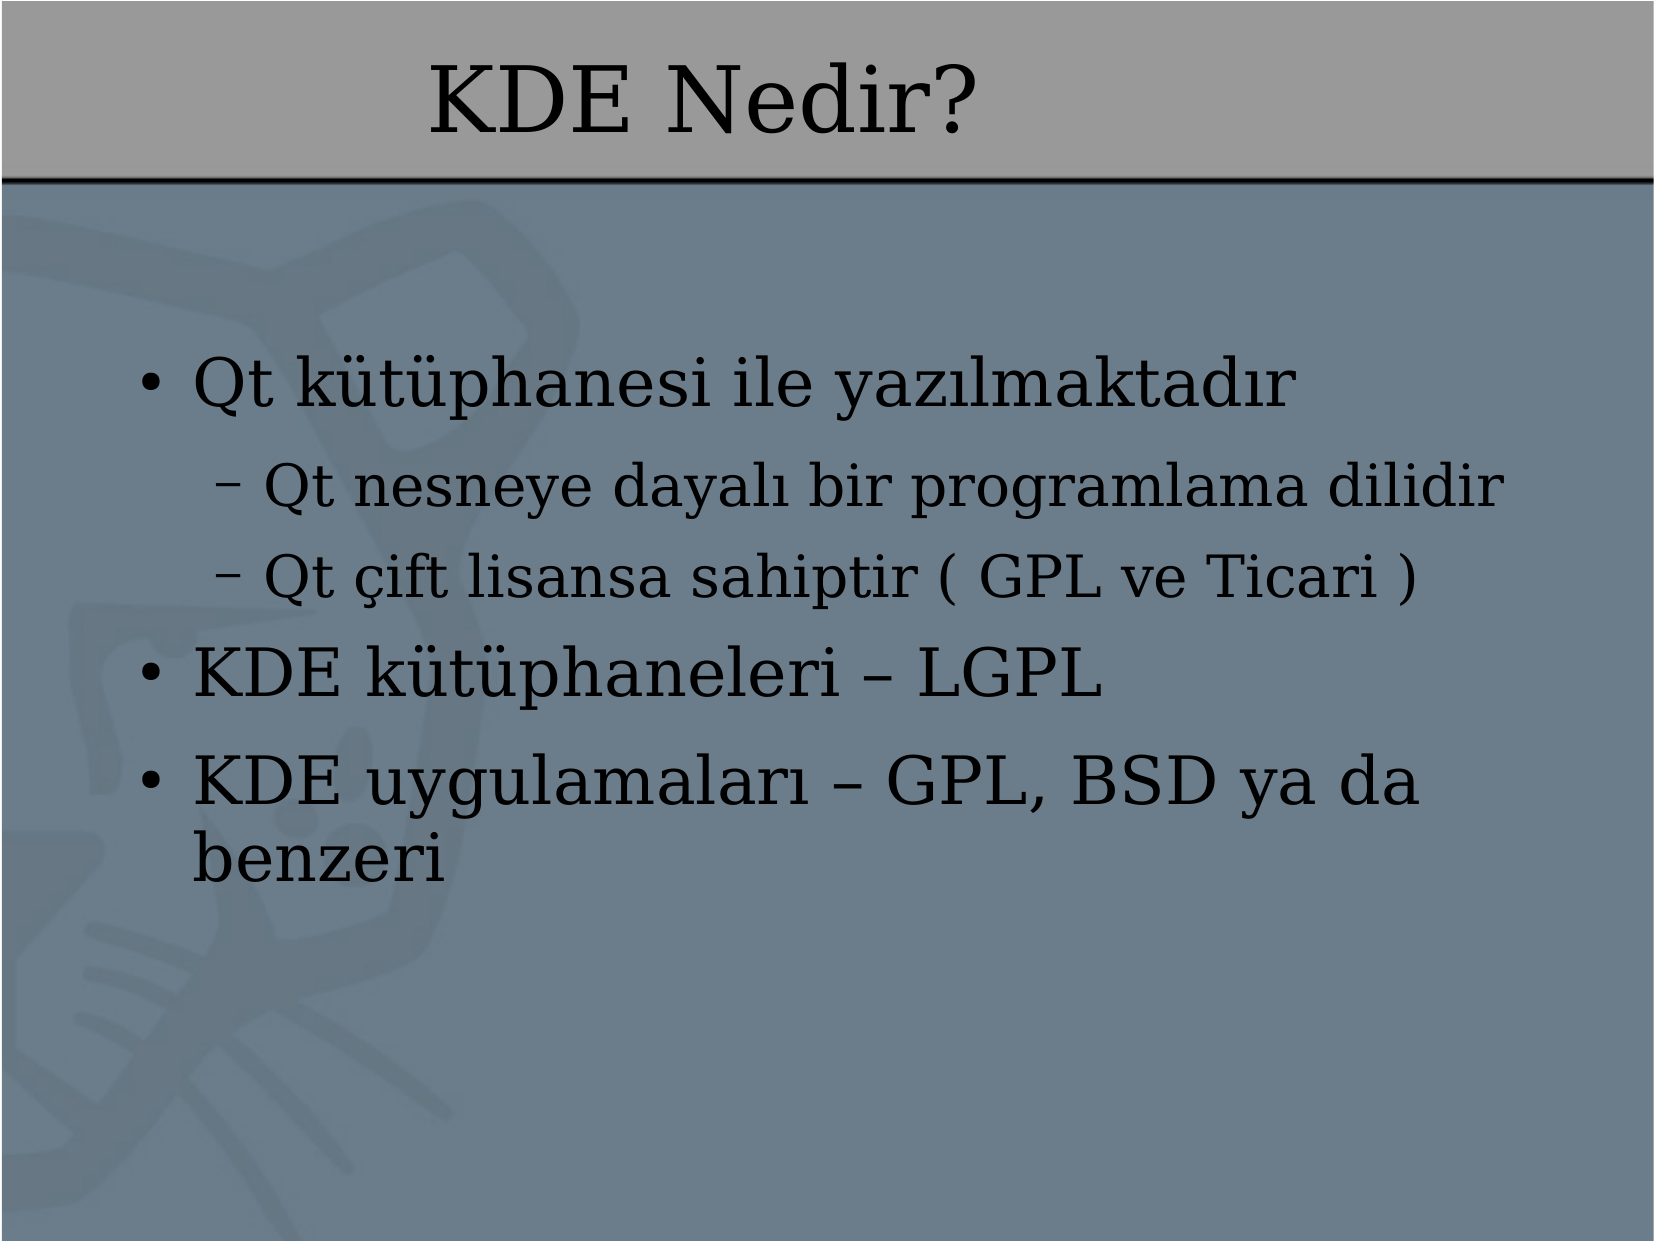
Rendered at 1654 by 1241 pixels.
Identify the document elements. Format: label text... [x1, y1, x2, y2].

list Qt kütüphanesi ile yazılmaktadır Qt nesneye dayalı bir programlama dilidir Qt çift lisansa sahiptir ( GPL ve Ticari ) KDE kütüphaneleri – LGPL KDE uygulamaları – GPL, BSD ya da benzeri [121, 344, 1534, 1127]
picture [1, 1, 1654, 1241]
title KDE Nedir? [0, 0, 1410, 204]
